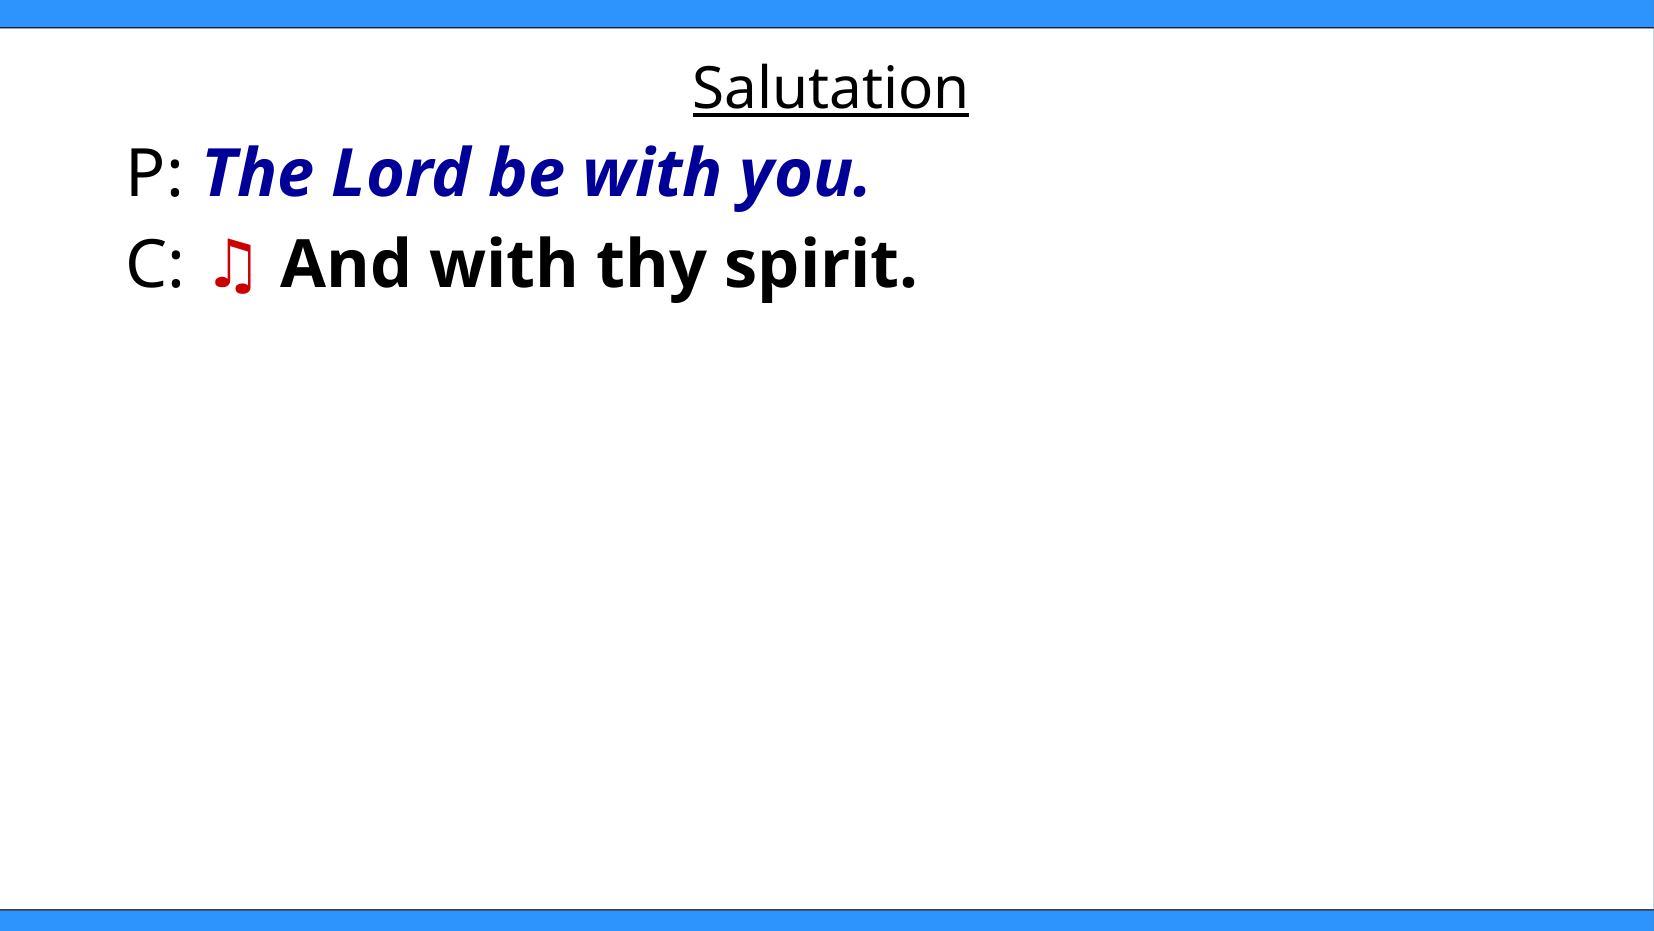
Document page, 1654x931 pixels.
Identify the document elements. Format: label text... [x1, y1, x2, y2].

text_box Salutation P: The Lord be with you. C: ♫ And with thy spirit. [111, 38, 1552, 397]
picture [0, 0, 1654, 931]
